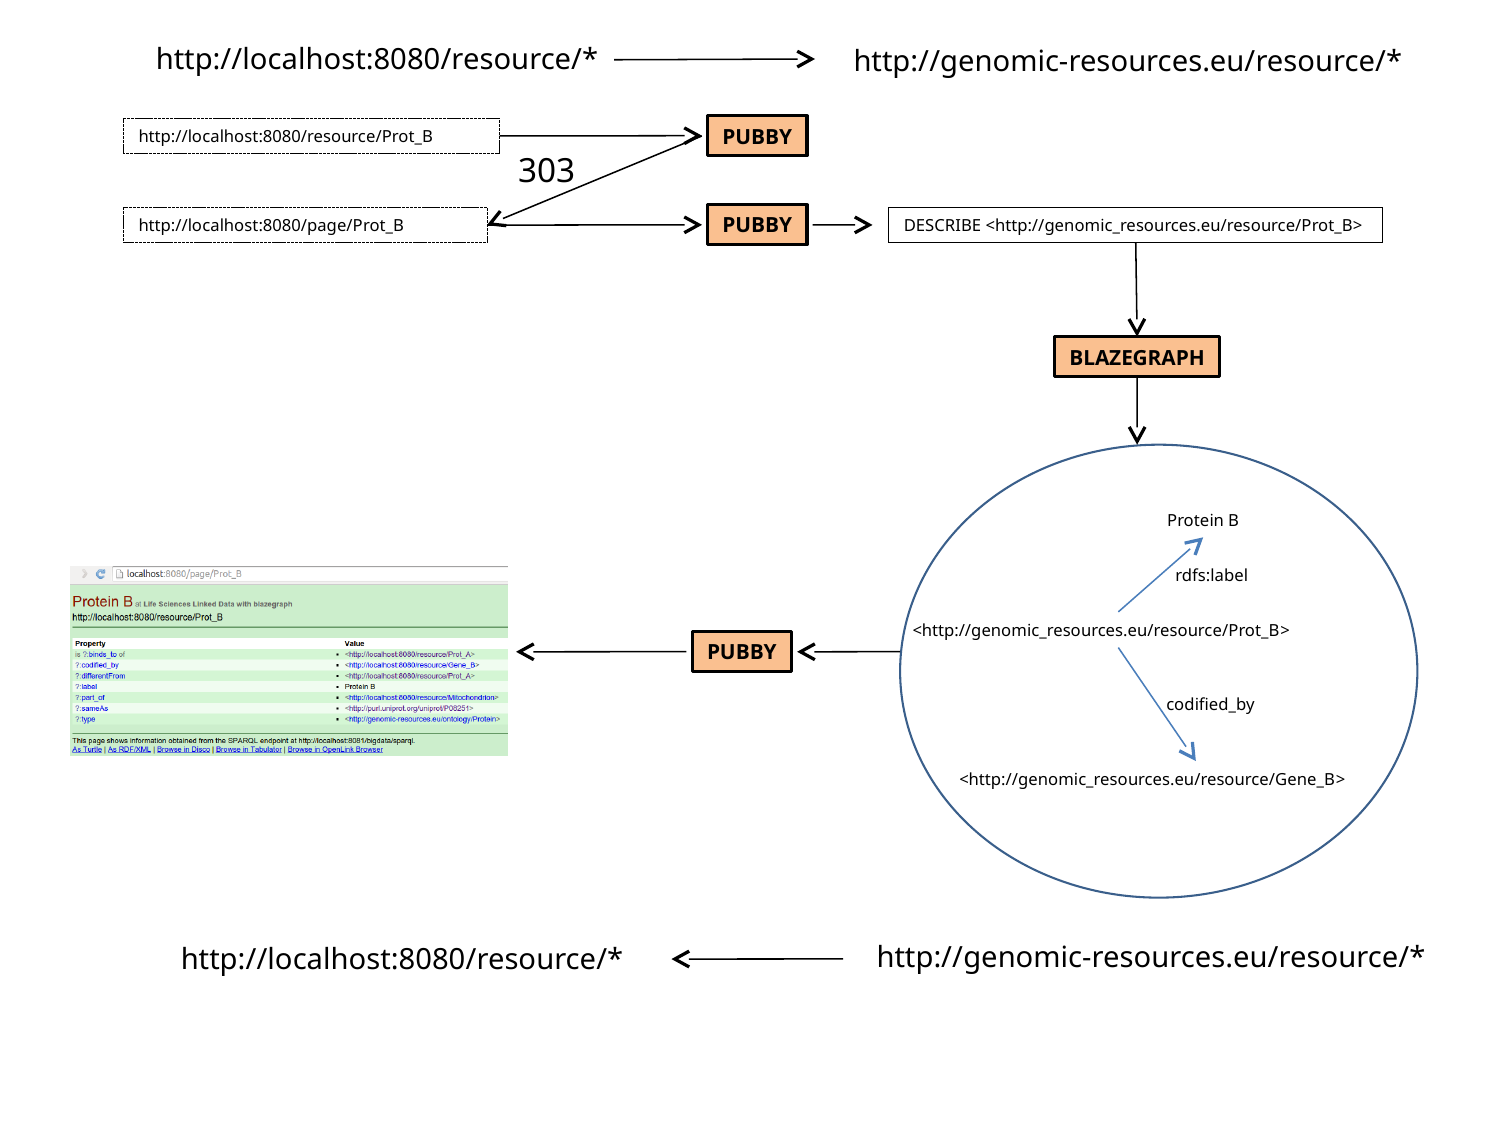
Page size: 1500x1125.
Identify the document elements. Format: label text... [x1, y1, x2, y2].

text_box <http://genomic_resources.eu/resource/Prot_B> [903, 612, 1347, 647]
text_box http://localhost:8080/resource/Prot_B [123, 118, 500, 154]
text_box PUBBY [707, 204, 807, 245]
text_box PUBBY [692, 631, 792, 672]
text_box codified_by [1151, 686, 1270, 722]
text_box rdfs:label [1160, 557, 1289, 593]
picture [70, 566, 508, 756]
text_box http://genomic-resources.eu/resource/* [861, 930, 1441, 981]
text_box http://localhost:8080/resource/* [141, 32, 614, 83]
text_box <http://genomic_resources.eu/resource/Gene_B> [944, 760, 1361, 796]
text_box 303 [560, 169, 626, 197]
text_box 303 [503, 142, 626, 197]
text_box http://localhost:8080/resource/* [166, 933, 639, 983]
text_box http://localhost:8080/page/Prot_B [123, 207, 488, 243]
text_box PUBBY [707, 115, 807, 156]
text_box rdfs:label [1160, 557, 1178, 573]
text_box Protein B [1152, 502, 1255, 538]
text_box DESCRIBE <http://genomic_resources.eu/resource/Prot_B> [888, 207, 1383, 243]
text_box http://genomic-resources.eu/resource/* [838, 35, 1418, 86]
text_box BLAZEGRAPH [1054, 336, 1220, 377]
